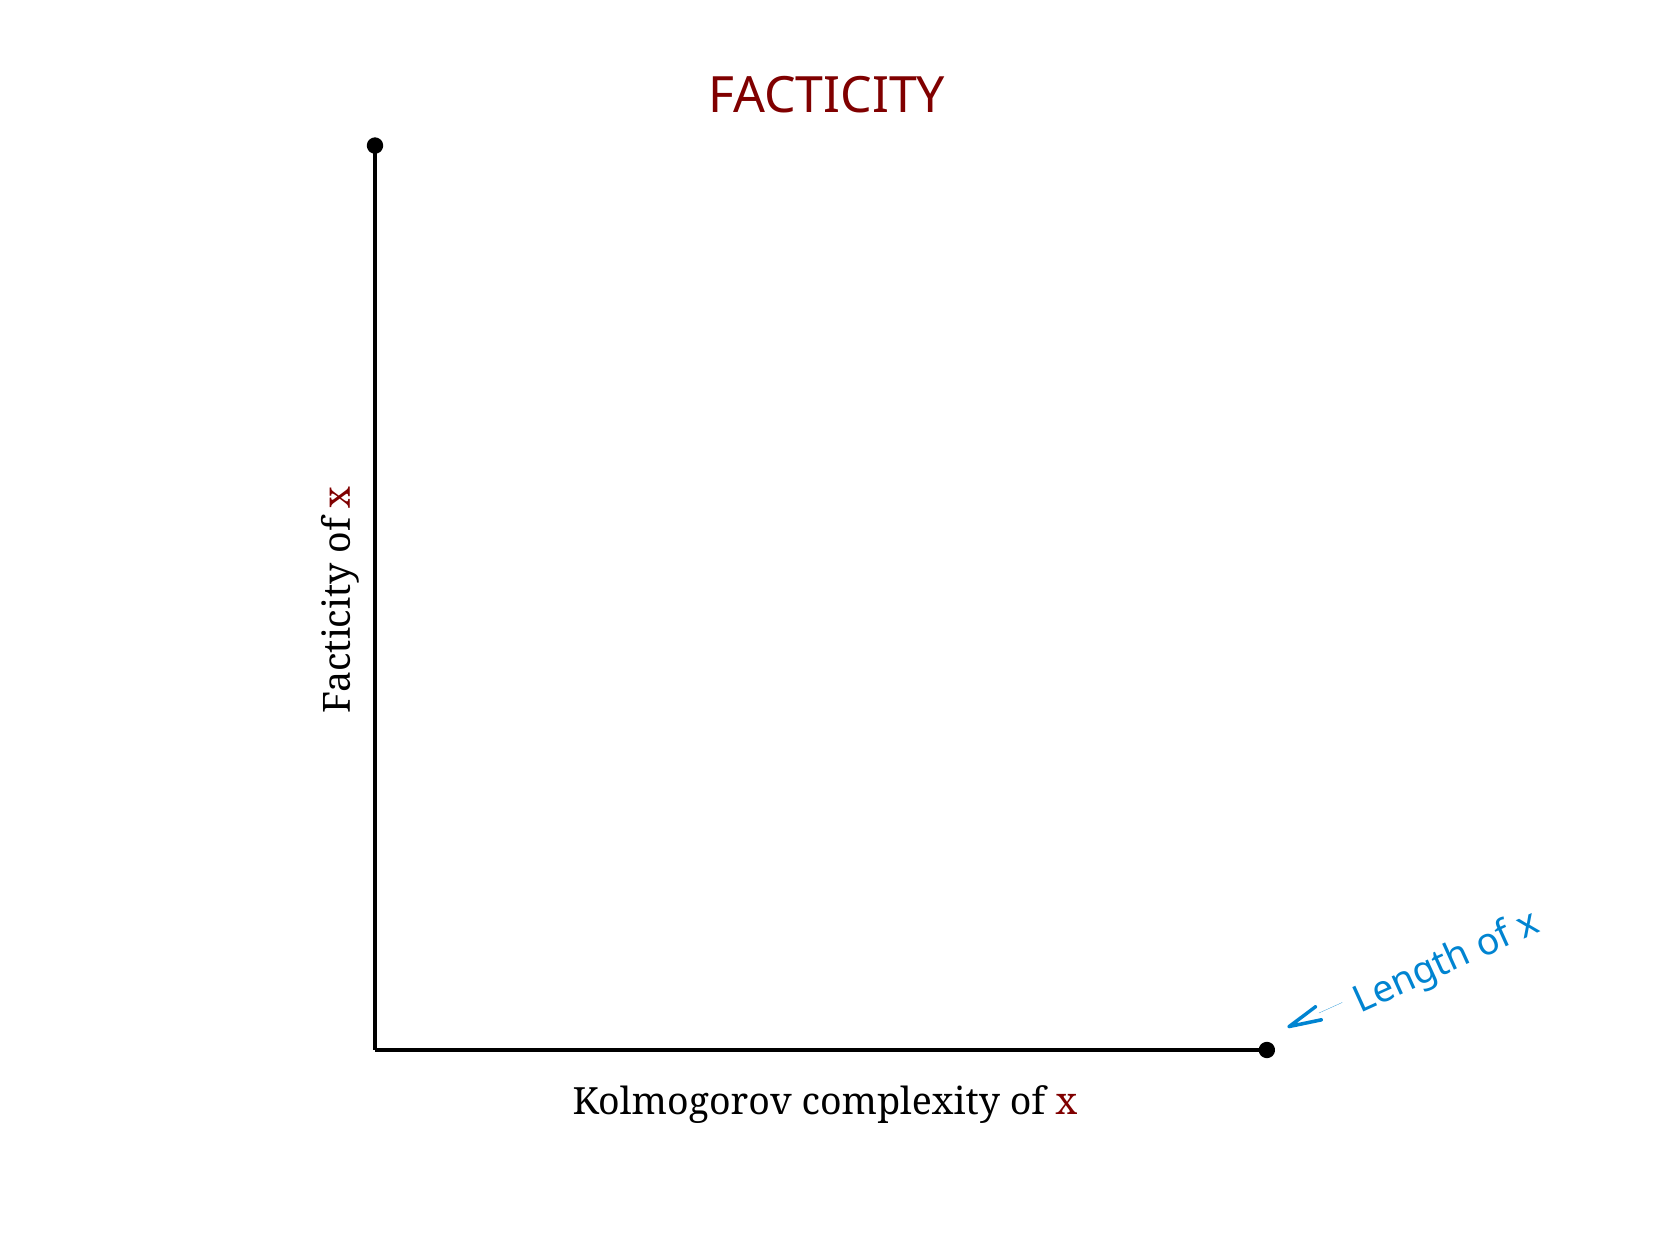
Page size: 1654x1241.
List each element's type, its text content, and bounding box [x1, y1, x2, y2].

title FACTICITY [82, 64, 1571, 123]
text_box Facticity of x [302, 150, 361, 1051]
text_box Kolmogorov complexity of x [375, 1067, 1276, 1126]
text_box Length of x [1327, 840, 1654, 1033]
